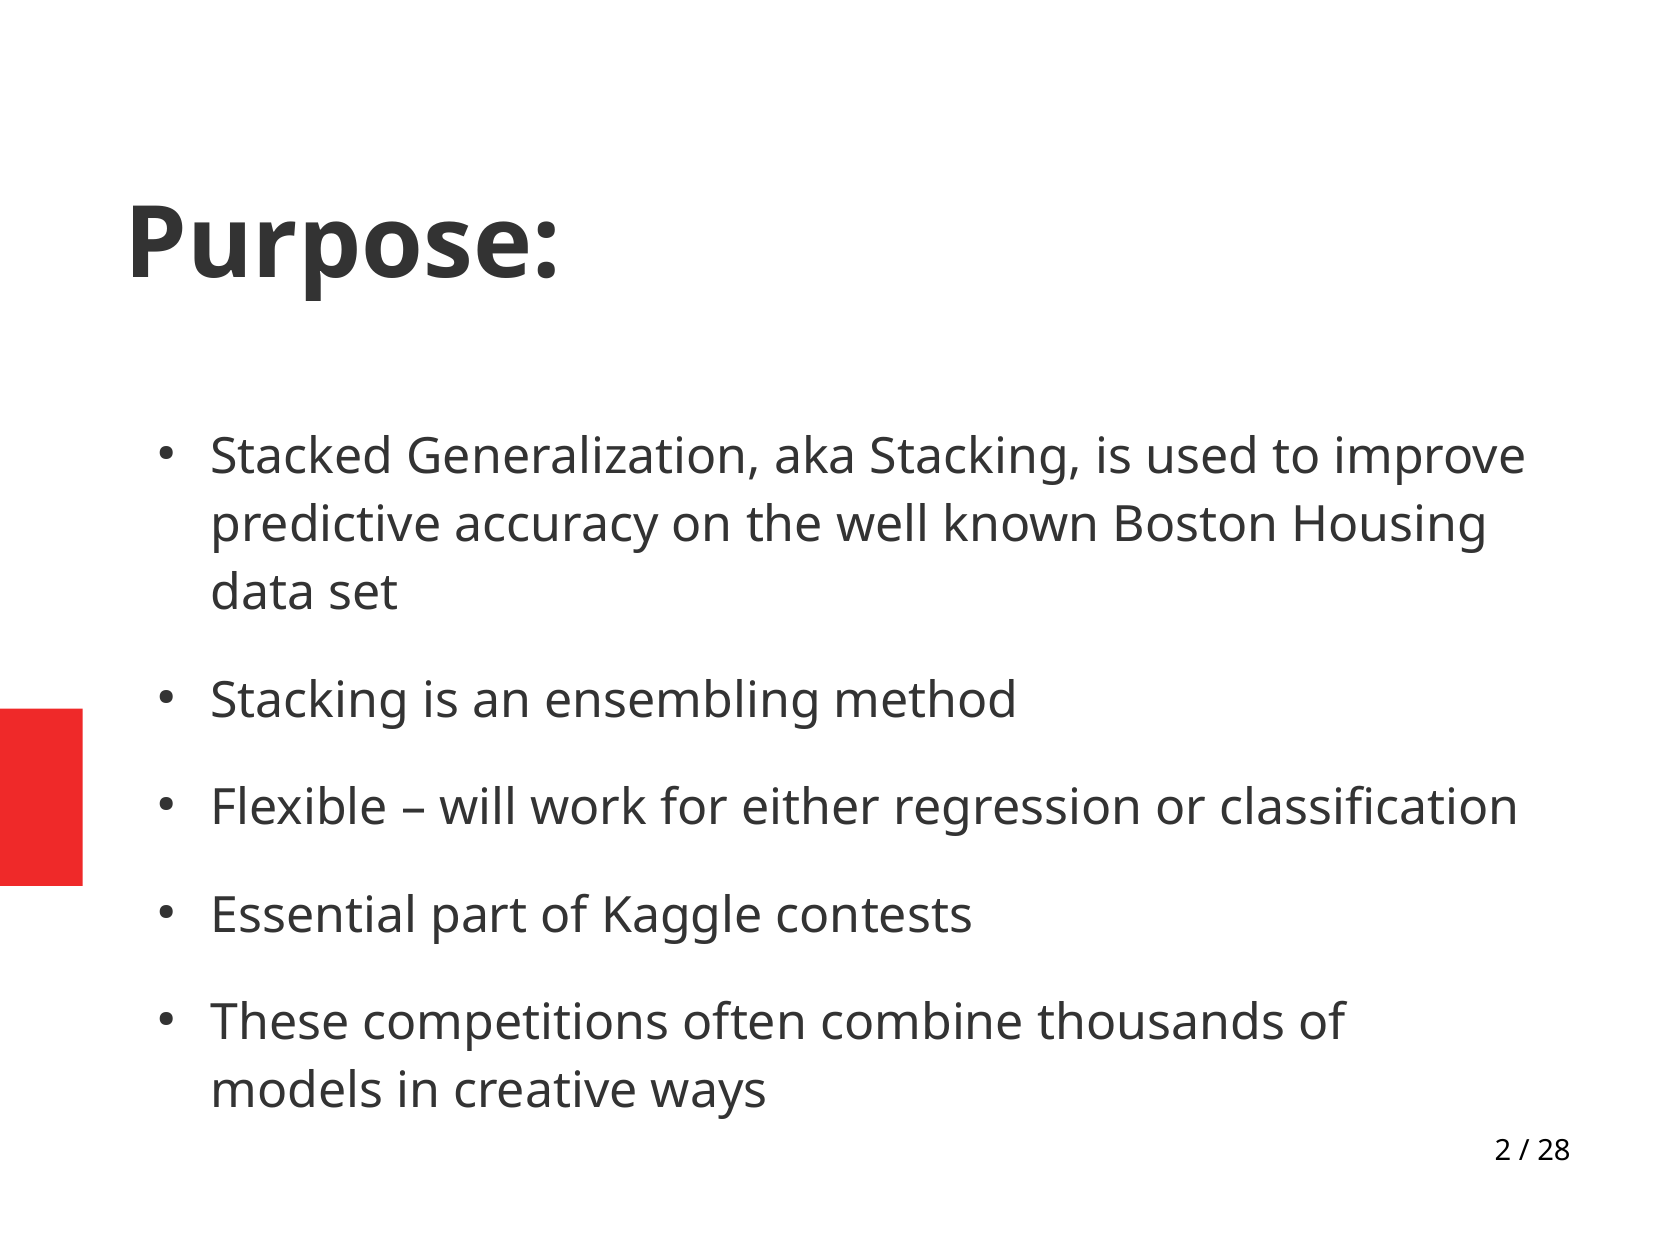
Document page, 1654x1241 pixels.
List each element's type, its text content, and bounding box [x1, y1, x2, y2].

list Stacked Generalization, aka Stacking, is used to improve predictive accuracy on the well known Boston Housing data set Stacking is an ensembling method Flexible – will work for either regression or classification Essential part of Kaggle contests These competitions often combine thousands of models in creative ways [139, 420, 1531, 1126]
title Purpose: [124, 120, 1531, 357]
